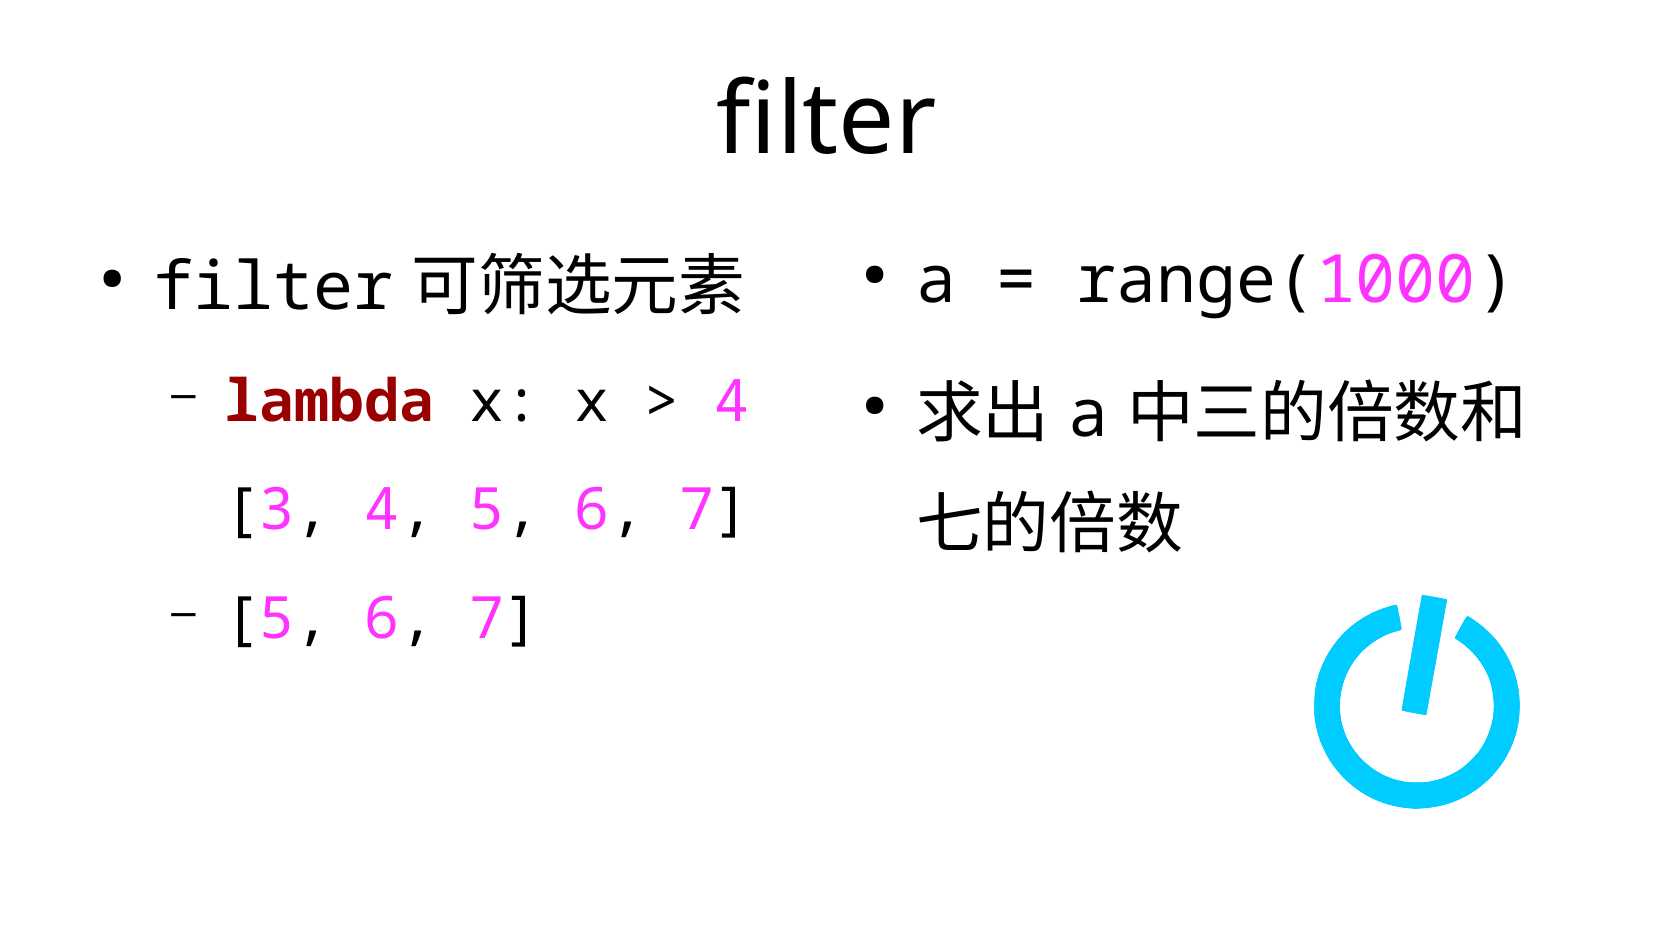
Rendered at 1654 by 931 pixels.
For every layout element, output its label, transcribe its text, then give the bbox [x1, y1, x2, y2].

list a = range(1000) 求出a中三的倍数和七的倍数 [845, 217, 1572, 756]
title filter [82, 37, 1571, 193]
list filter可筛选元素 lambda x: x > 4 [3, 4, 5, 6, 7] [5, 6, 7] [82, 217, 809, 756]
